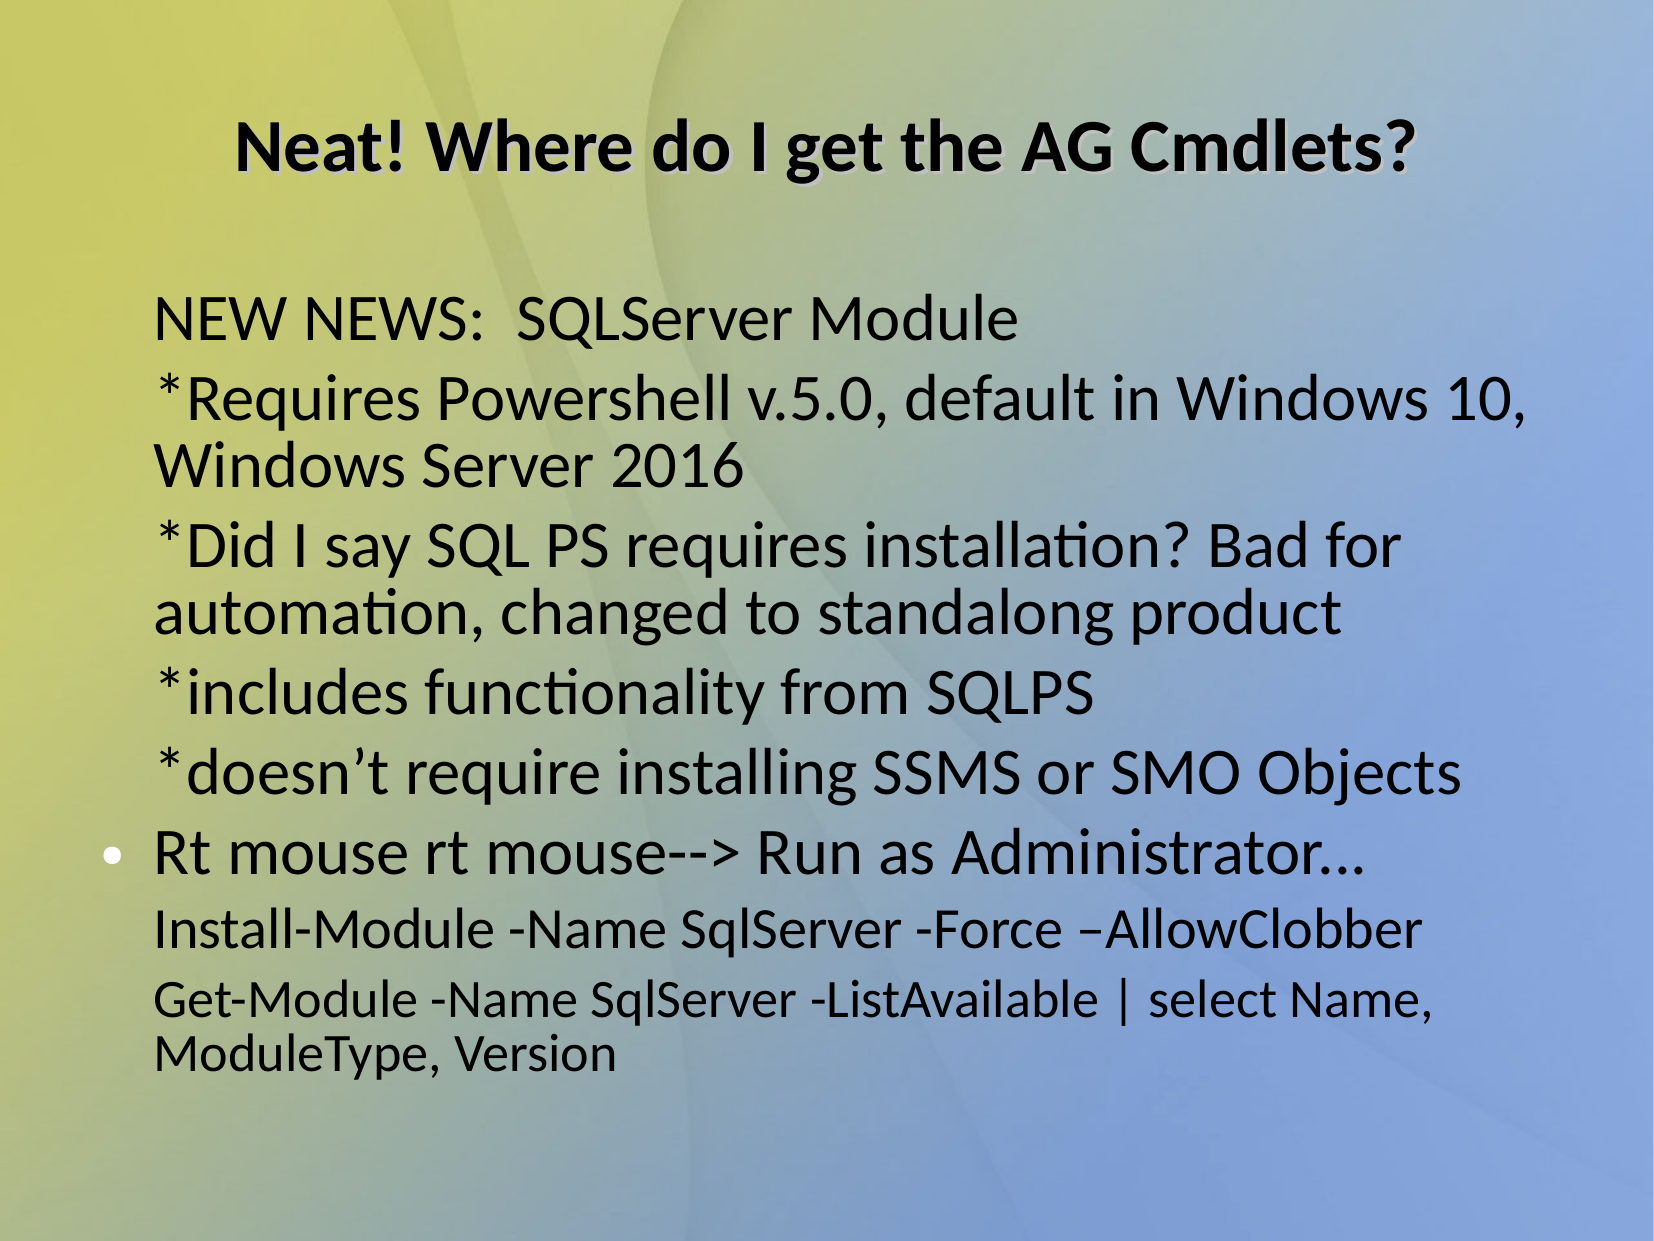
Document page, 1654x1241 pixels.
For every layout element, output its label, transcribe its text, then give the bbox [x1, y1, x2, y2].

picture [0, 0, 1654, 1241]
title Neat! Where do I get the AG Cmdlets? [82, 49, 1571, 257]
list NEW NEWS: SQLServer Module *Requires Powershell v.5.0, default in Windows 10, Windows Server 2016 *Did I say SQL PS requires installation? Bad for automation, changed to standalong product *includes functionality from SQLPS *doesn’t require installing SSMS or SMO Objects Rt mouse rt mouse--> Run as Administrator... Install-Module -Name SqlServer -Force –AllowClobber Get-Module -Name SqlServer -ListAvailable | select Name, ModuleType, Version [82, 290, 1571, 1165]
